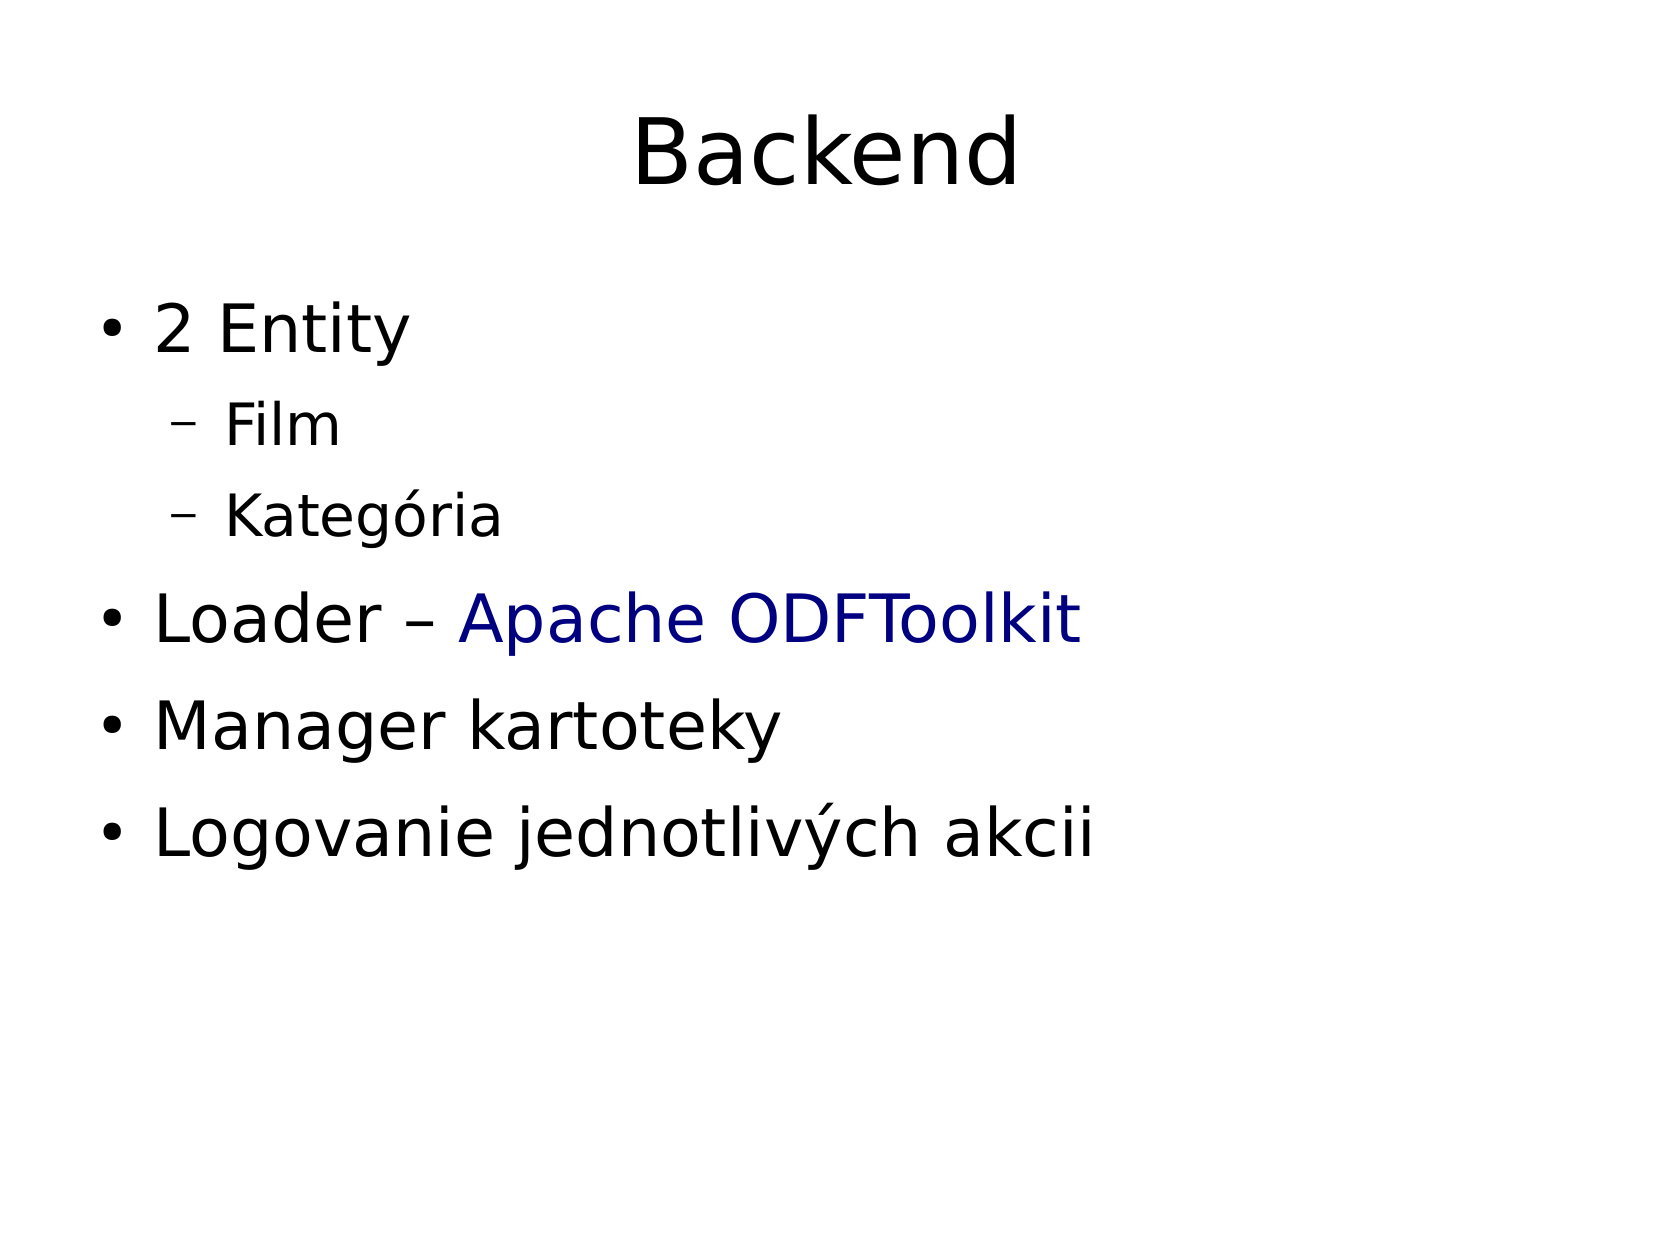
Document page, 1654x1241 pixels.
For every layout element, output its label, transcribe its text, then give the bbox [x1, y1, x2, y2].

list 2 Entity Film Kategória Loader – Apache ODFToolkit Manager kartoteky Logovanie jednotlivých akcii [82, 290, 1571, 1010]
title Backend [82, 49, 1571, 257]
